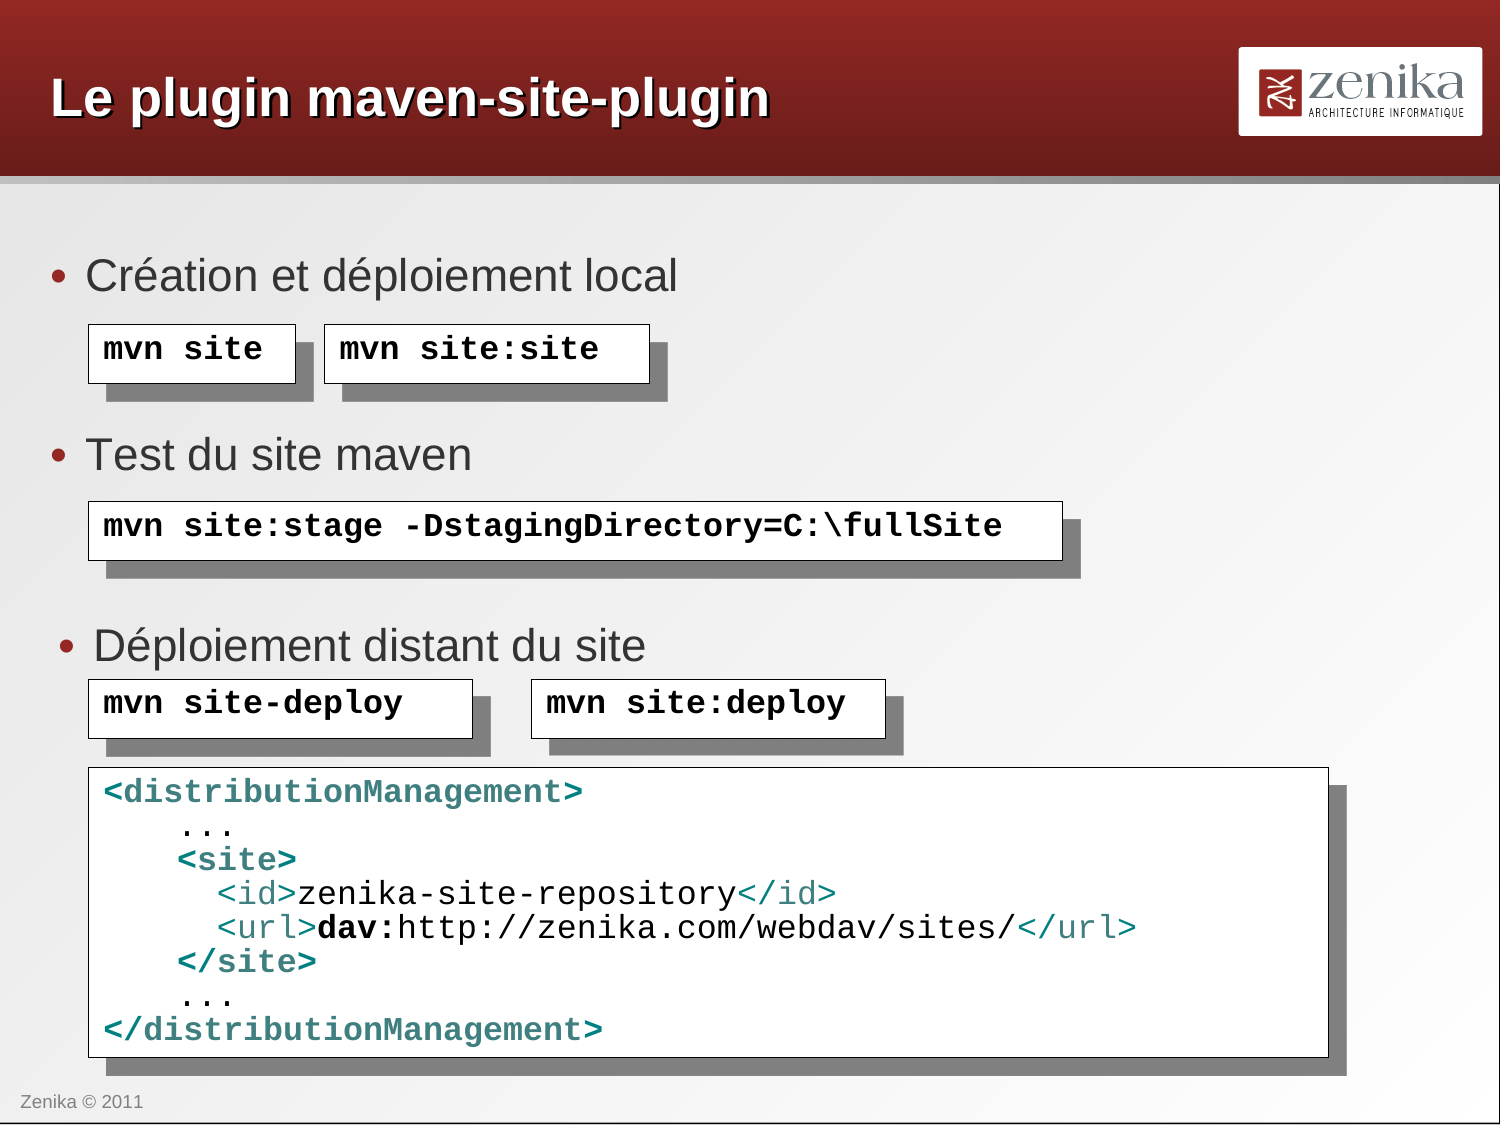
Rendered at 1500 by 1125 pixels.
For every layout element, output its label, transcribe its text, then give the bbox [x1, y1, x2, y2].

text_box mvn site:site [324, 324, 650, 384]
picture [1257, 58, 1464, 125]
text_box <distributionManagement> ... <site> <id>zenika-site-repository</id> <url>dav:http://zenika.com/webdav/sites/</url> </site> ... </distributionManagement> [88, 767, 1329, 1058]
text_box mvn site-deploy [88, 693, 473, 739]
list Déploiement distant du site [59, 620, 1444, 693]
text_box mvn site [88, 324, 296, 384]
text_box mvn site:deploy [531, 693, 886, 739]
title Le plugin maven-site-plugin [50, 15, 1206, 180]
list Création et déploiement local [50, 249, 1435, 353]
text_box mvn site:stage -DstagingDirectory=C:\fullSite [88, 502, 1063, 561]
list Test du site maven [50, 429, 1436, 502]
